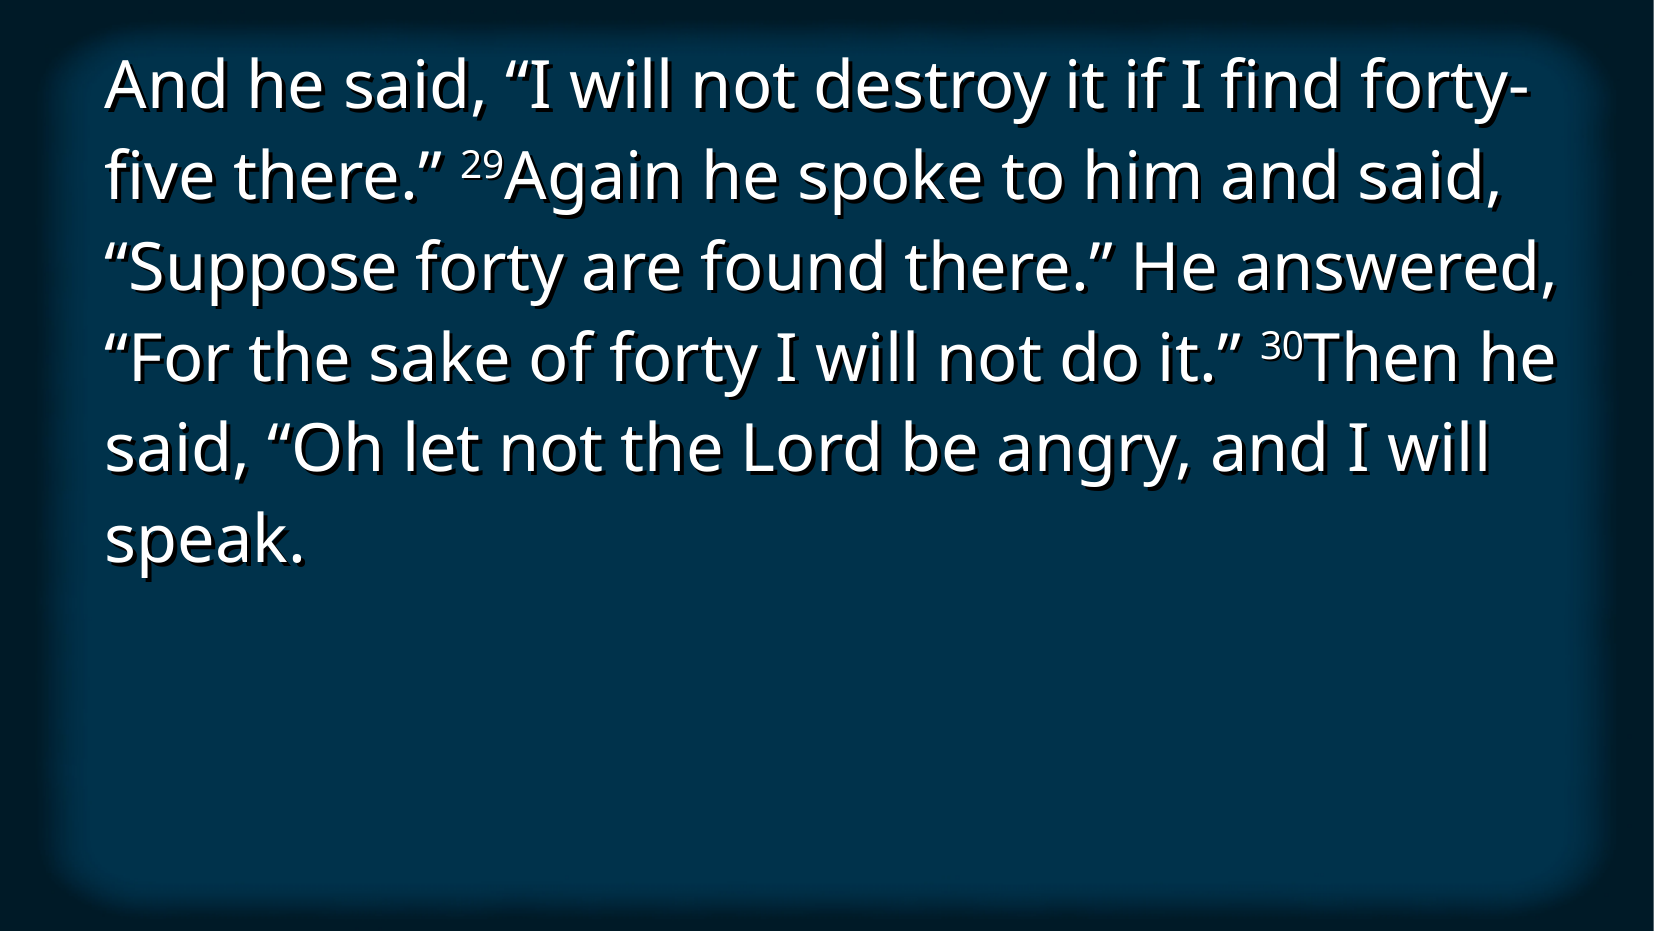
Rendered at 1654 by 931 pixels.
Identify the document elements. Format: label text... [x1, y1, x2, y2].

picture [0, 0, 1654, 931]
text_box And he said, “I will not destroy it if I find forty-five there.” 29Again he spoke to him and said, “Suppose forty are found there.” He answered, “For the sake of forty I will not do it.” 30Then he said, “Oh let not the Lord be angry, and I will speak. [90, 30, 1576, 578]
